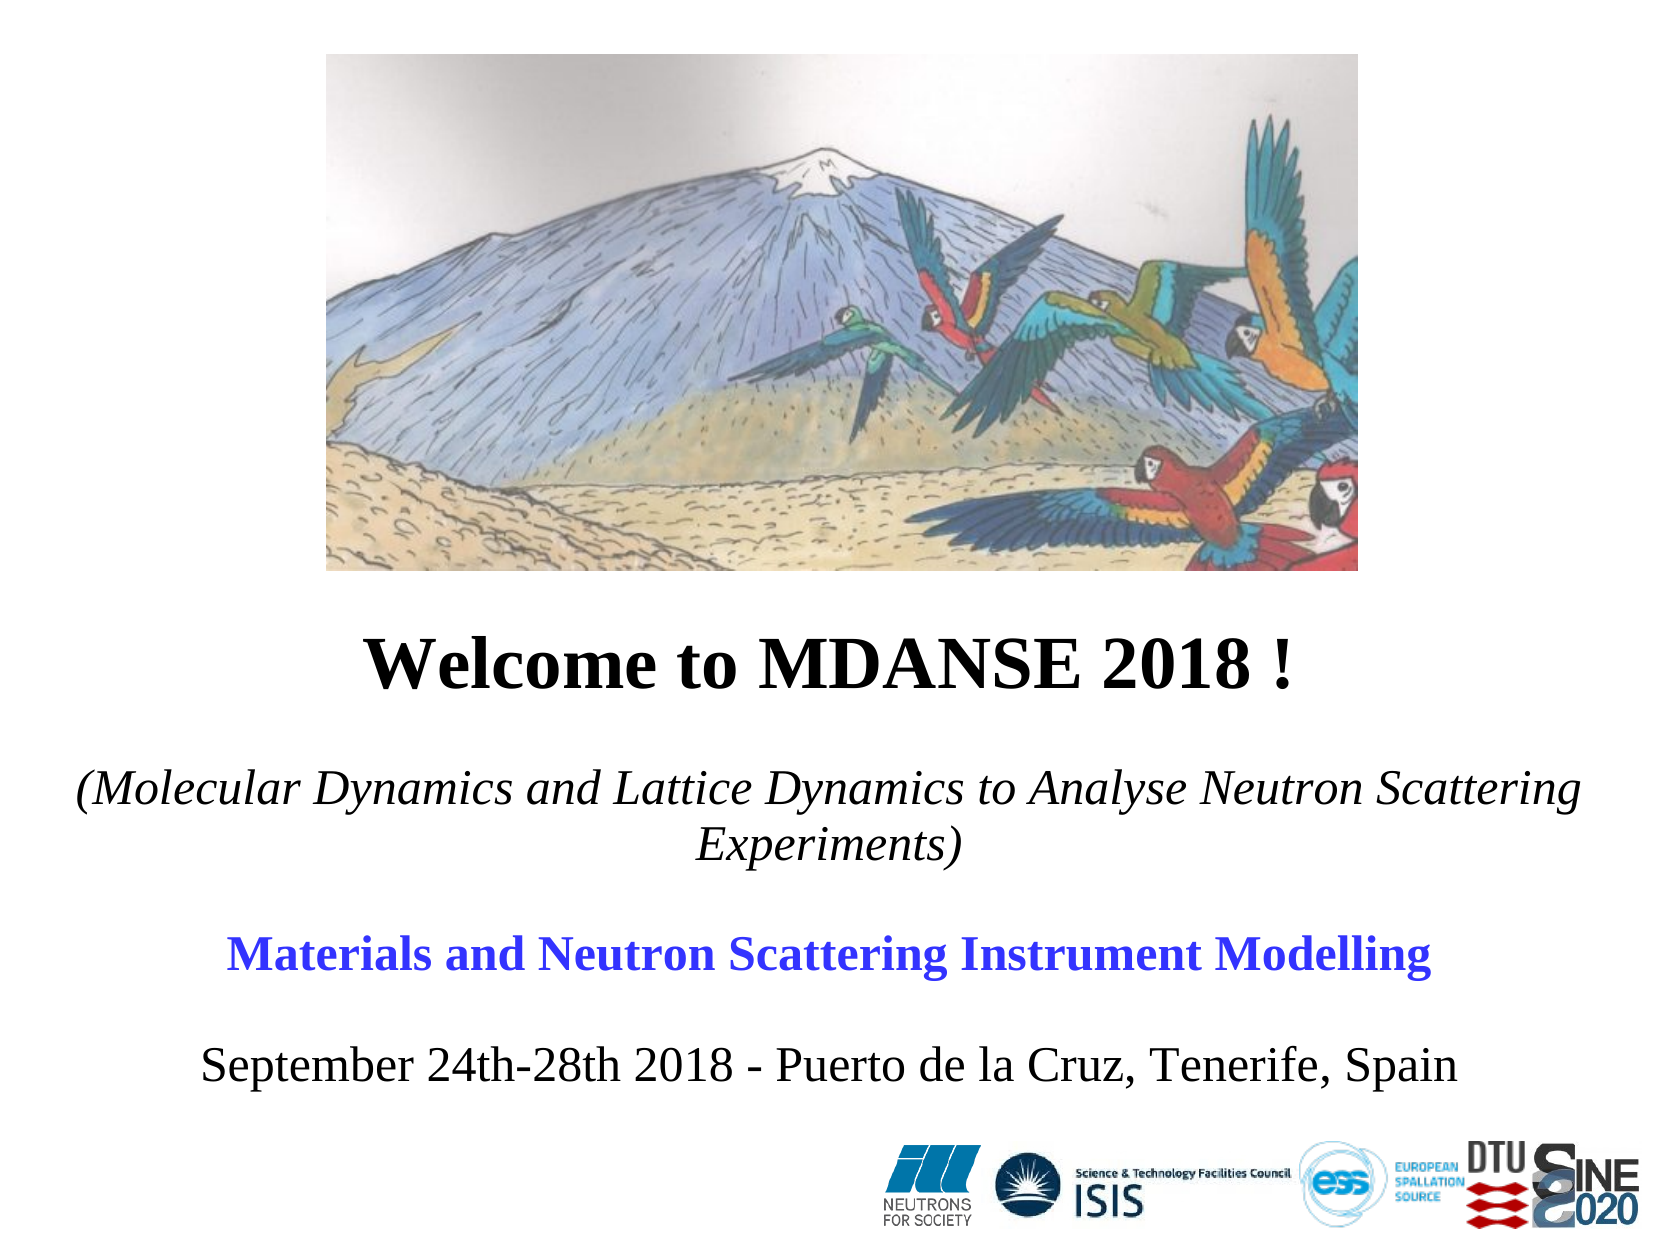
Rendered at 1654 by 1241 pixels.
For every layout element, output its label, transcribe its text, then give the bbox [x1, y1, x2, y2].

text_box Welcome to MDANSE 2018 ! (Molecular Dynamics and Lattice Dynamics to Analyse Neutron Scattering Experiments) Materials and Neutron Scattering Instrument Modelling September 24th-28th 2018 - Puerto de la Cruz, Tenerife​, Spain [47, 583, 1612, 1130]
picture [326, 54, 1358, 571]
picture [1530, 1141, 1642, 1229]
picture [880, 1141, 1529, 1229]
